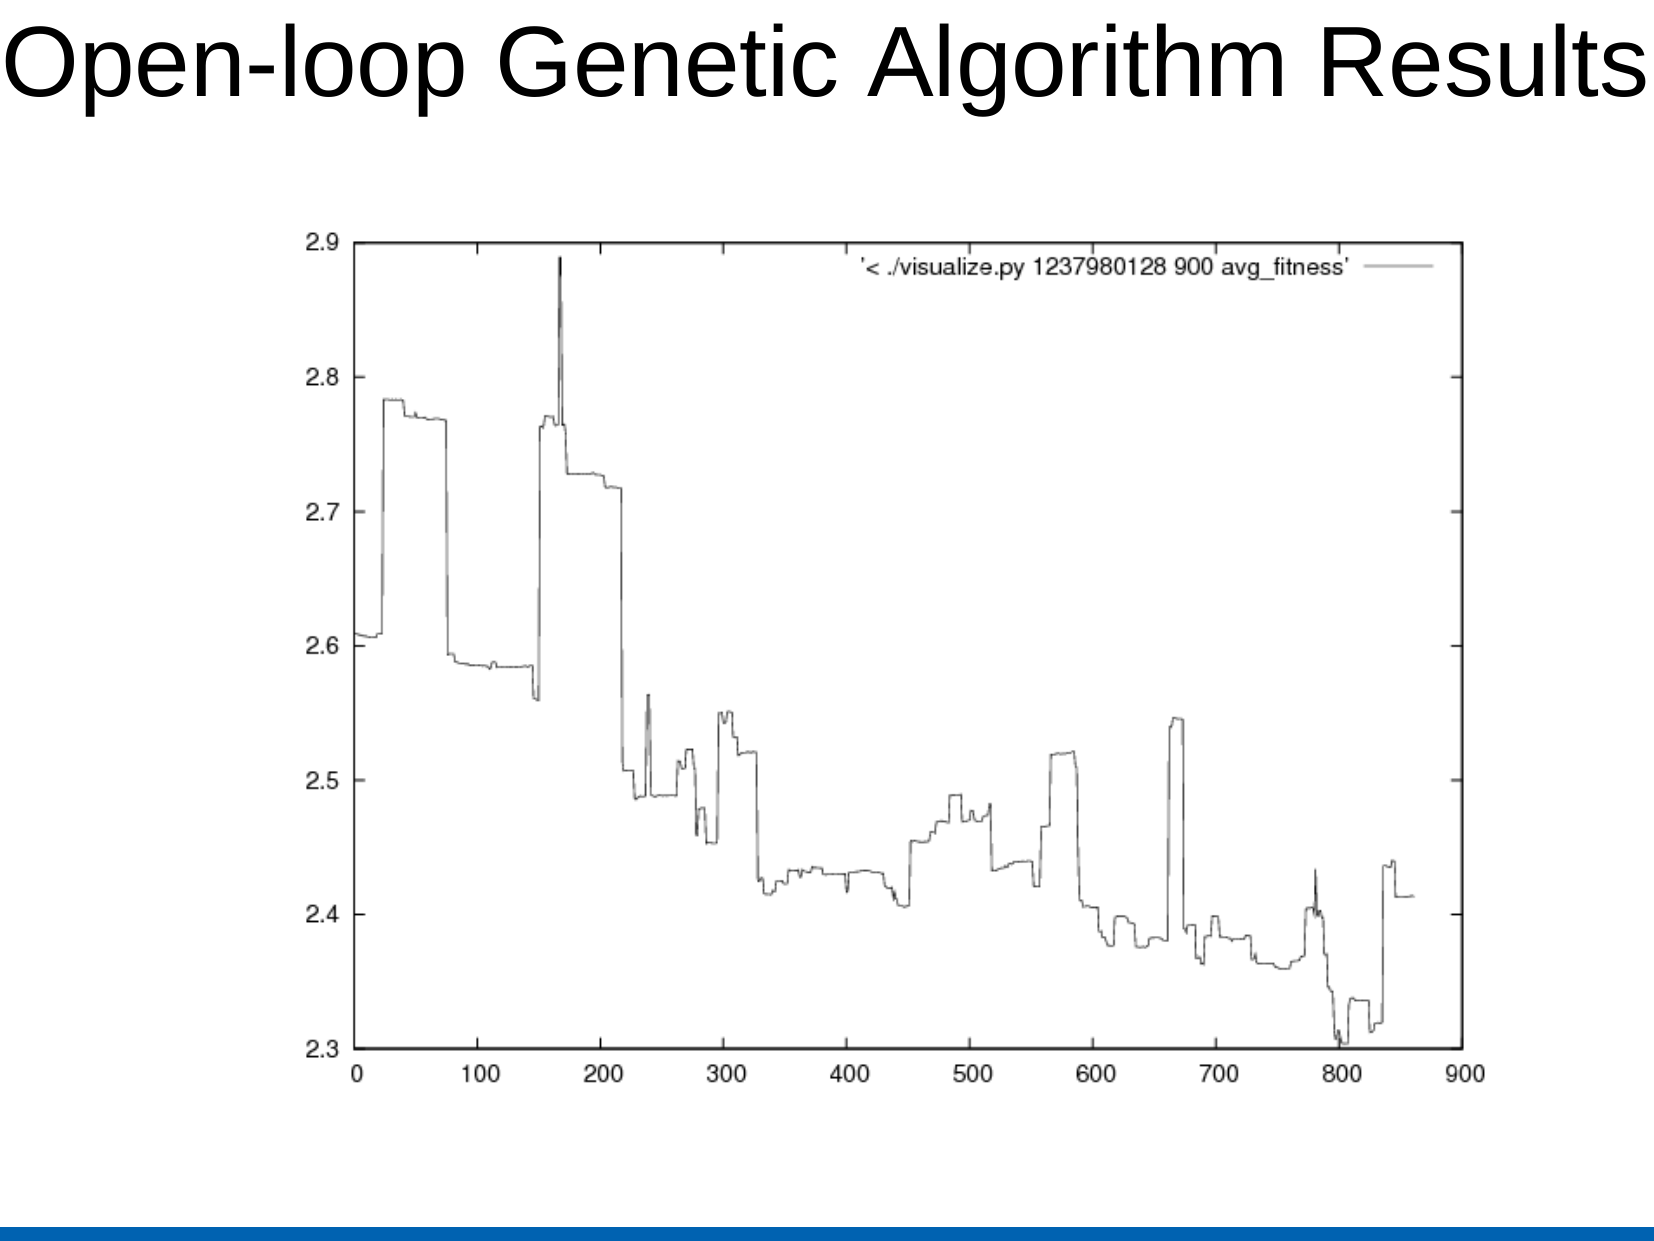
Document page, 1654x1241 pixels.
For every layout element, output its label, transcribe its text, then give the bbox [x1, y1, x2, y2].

picture [168, 126, 1542, 1201]
title Open-loop Genetic Algorithm Results [0, 0, 1653, 166]
